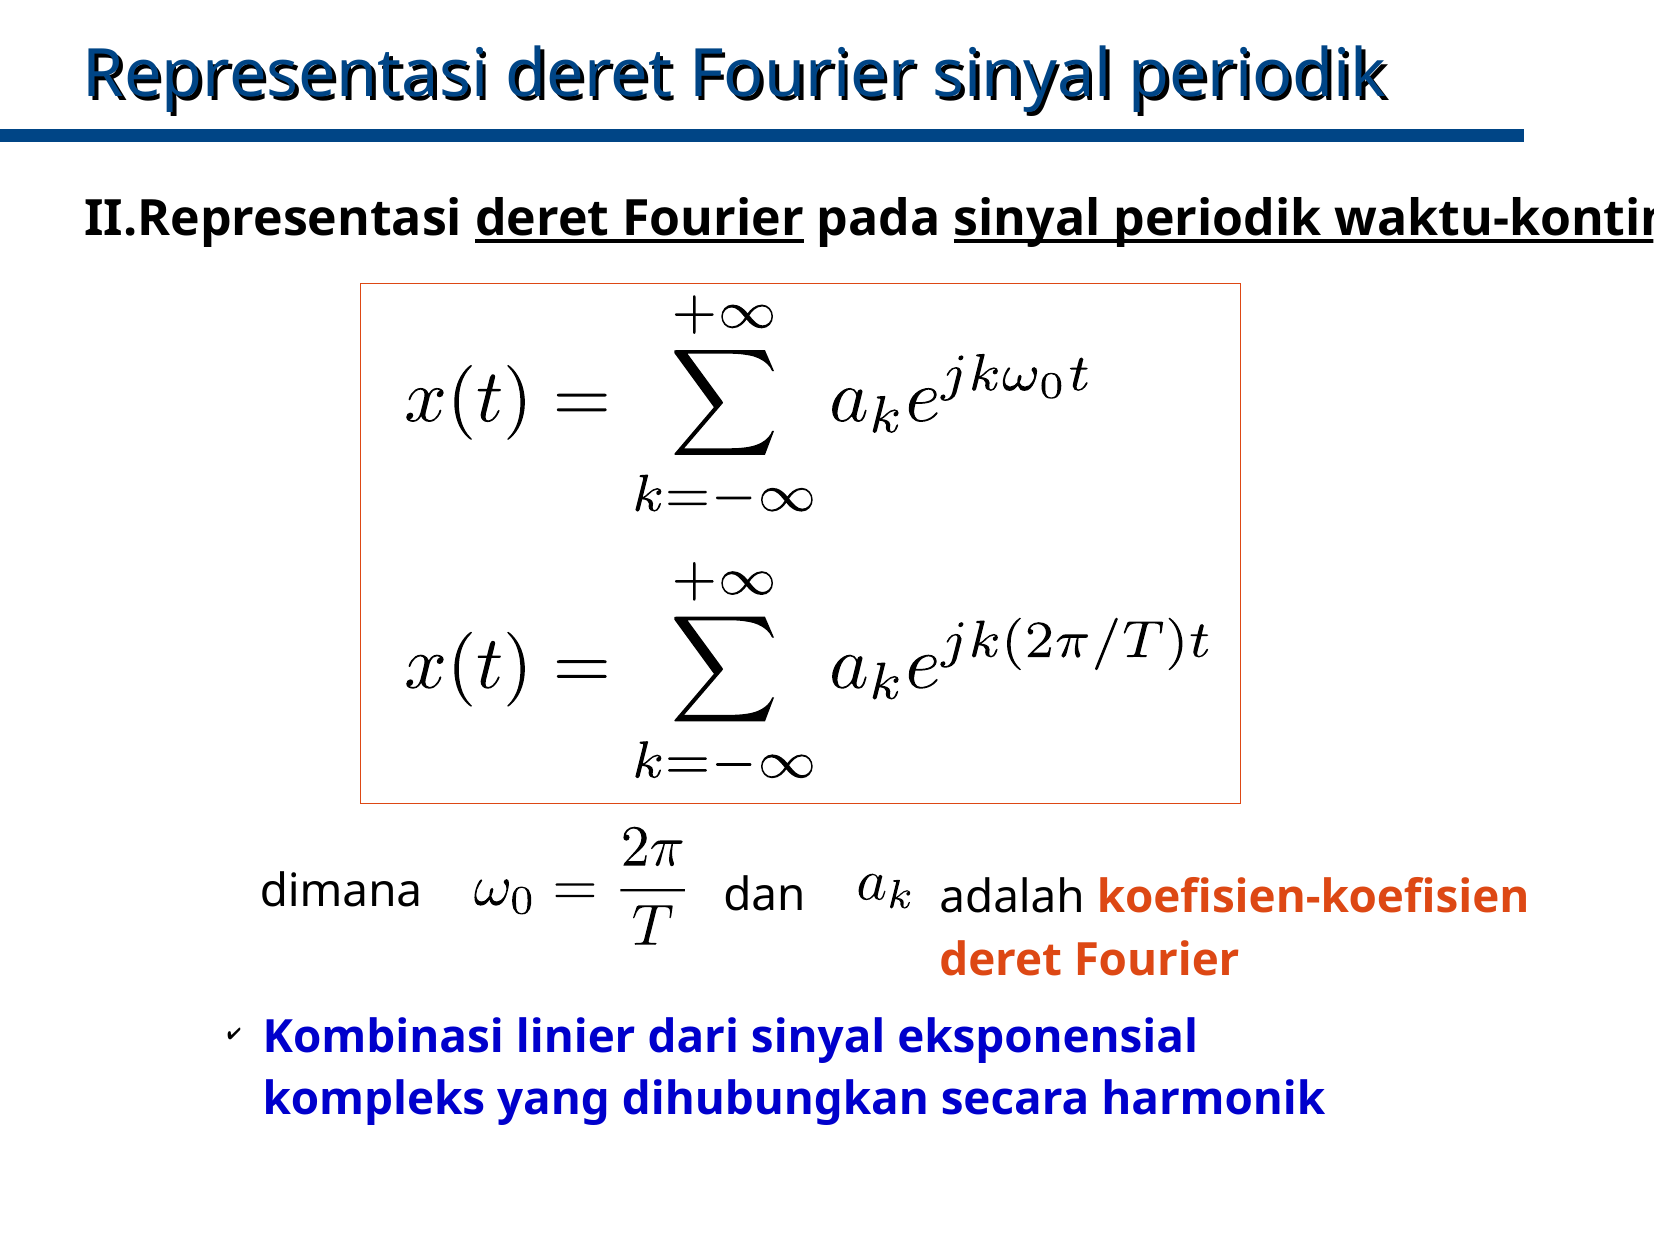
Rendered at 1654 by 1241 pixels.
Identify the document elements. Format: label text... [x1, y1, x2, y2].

text_box [404, 295, 1211, 784]
text_box adalah koefisien-koefisien deret Fourier [924, 856, 1630, 989]
text_box dan [708, 854, 829, 925]
text_box Representasi deret Fourier pada sinyal periodik waktu-kontinu [69, 174, 1654, 254]
text_box Representasi deret Fourier sinyal periodik [82, 0, 1607, 156]
text_box dimana [245, 850, 546, 921]
text_box [473, 826, 685, 945]
text_box Kombinasi linier dari sinyal eksponensial kompleks yang dihubungkan secara harmonik [212, 995, 1418, 1141]
text_box [0, 129, 1524, 142]
text_box [856, 873, 913, 909]
